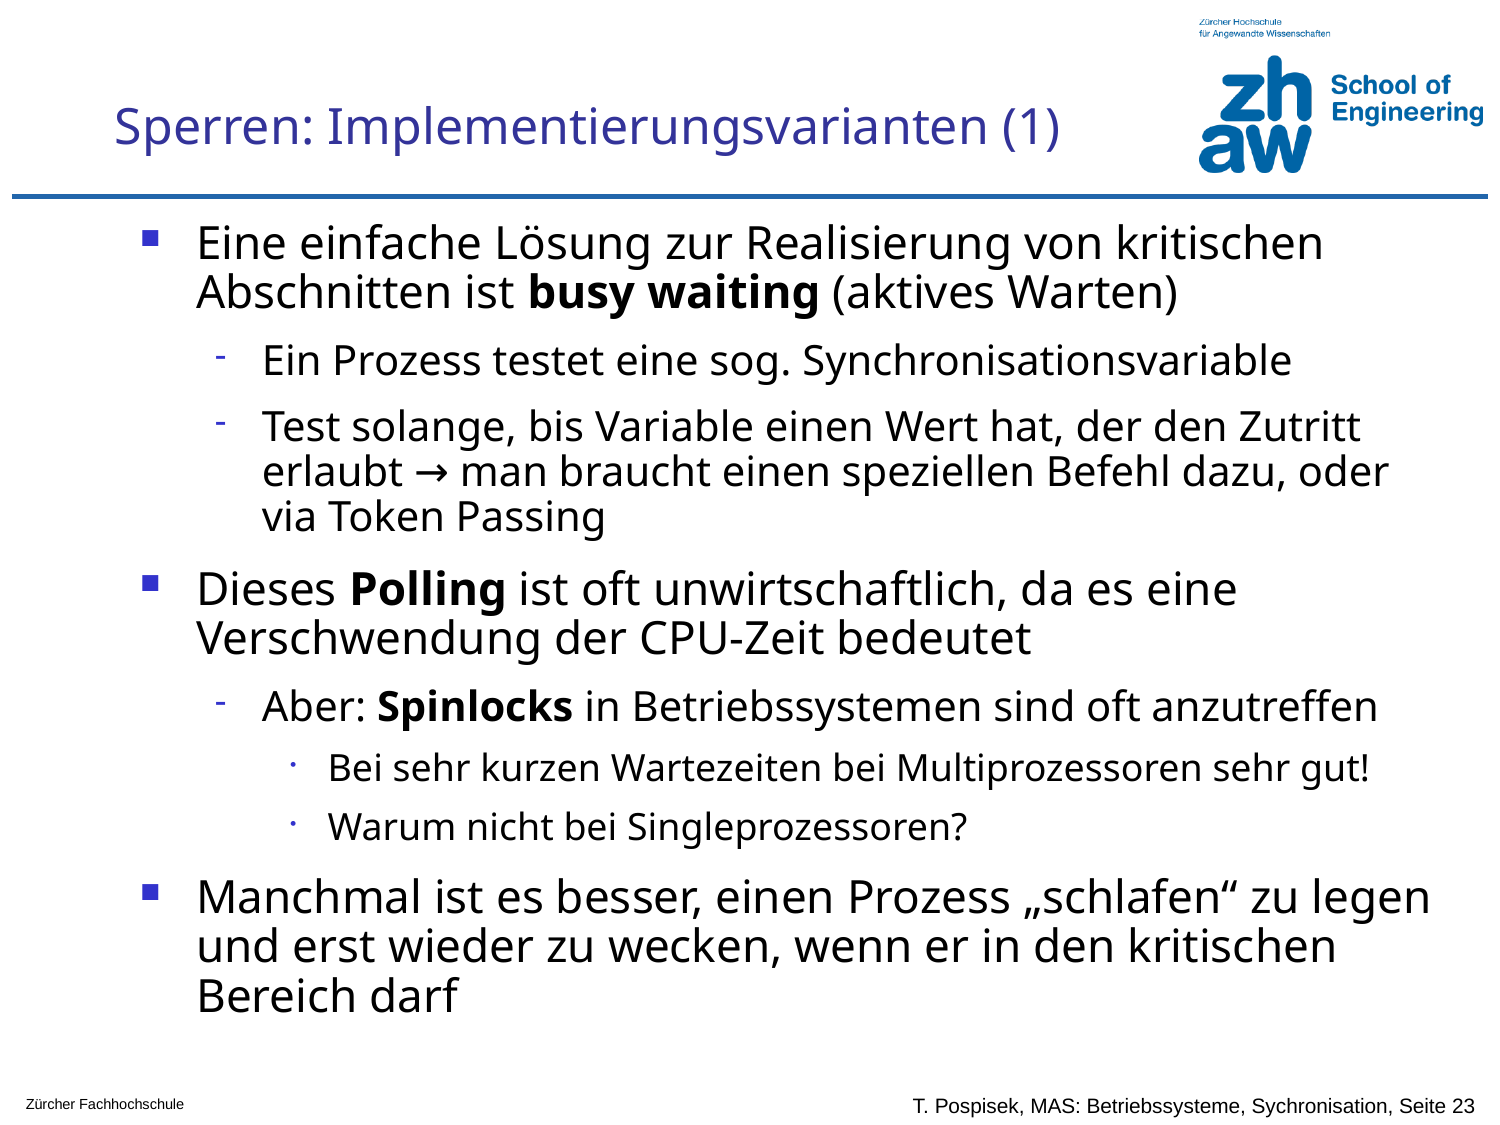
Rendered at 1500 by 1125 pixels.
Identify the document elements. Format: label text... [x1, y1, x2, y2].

list Eine einfache Lösung zur Realisierung von kritischen Abschnitten ist busy waiting (aktives Warten) Ein Prozess testet eine sog. Synchronisationsvariable Test solange, bis Variable einen Wert hat, der den Zutritt erlaubt → man braucht einen speziellen Befehl dazu, oder via Token Passing Dieses Polling ist oft unwirtschaftlich, da es eine Verschwendung der CPU-Zeit bedeutet Aber: Spinlocks in Betriebssystemen sind oft anzutreffen Bei sehr kurzen Wartezeiten bei Multiprozessoren sehr gut! Warum nicht bei Singleprozessoren? Manchmal ist es besser, einen Prozess „schlafen“ zu legen und erst wieder zu wecken, wenn er in den kritischen Bereich darf [125, 212, 1465, 1000]
picture [1199, 19, 1483, 173]
title Sperren: Implementierungsvarianten (1) [99, 50, 1379, 163]
